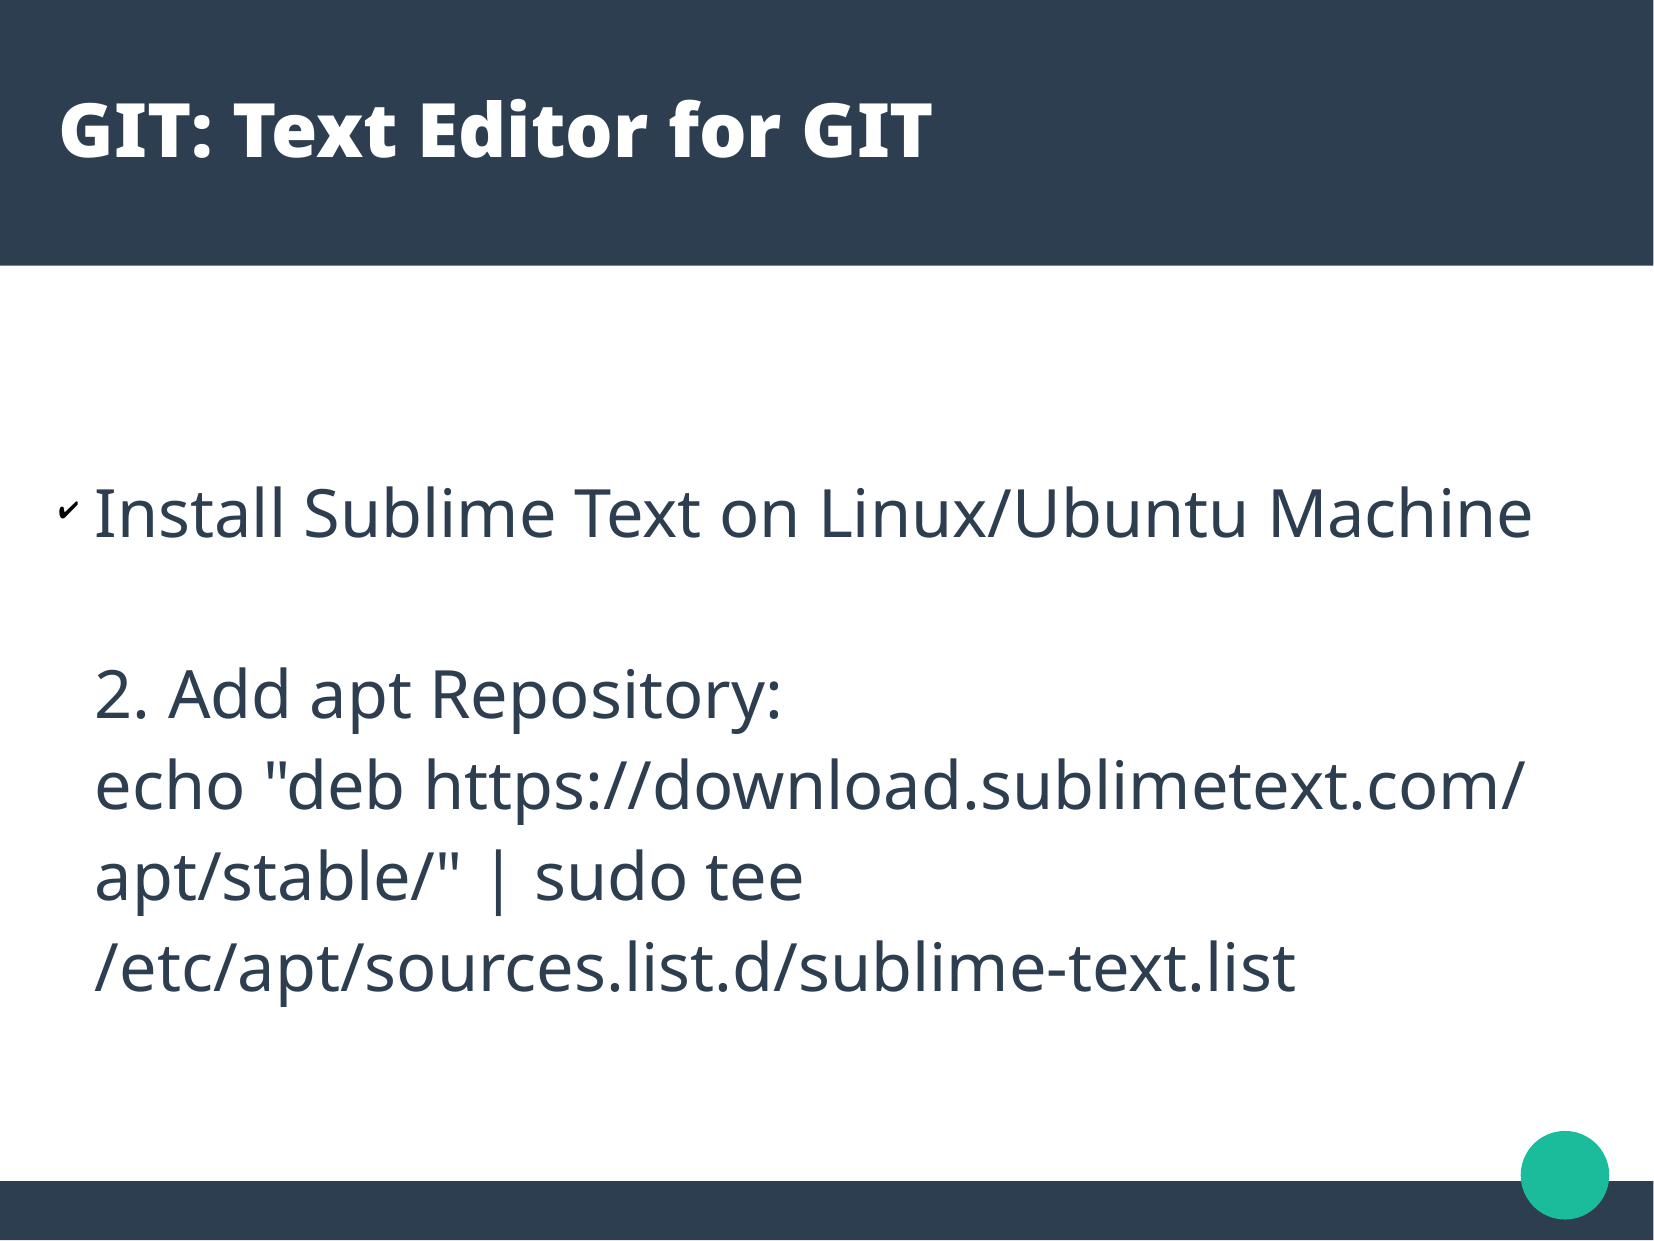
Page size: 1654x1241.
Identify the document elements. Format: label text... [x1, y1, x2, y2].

subtitle Install Sublime Text on Linux/Ubuntu Machine 2. Add apt Repository: echo "deb https://download.sublimetext.com/ apt/stable/" | sudo tee /etc/apt/sources.list.d/sublime-text.list [59, 271, 1595, 1205]
title GIT: Text Editor for GIT [59, 40, 1595, 216]
